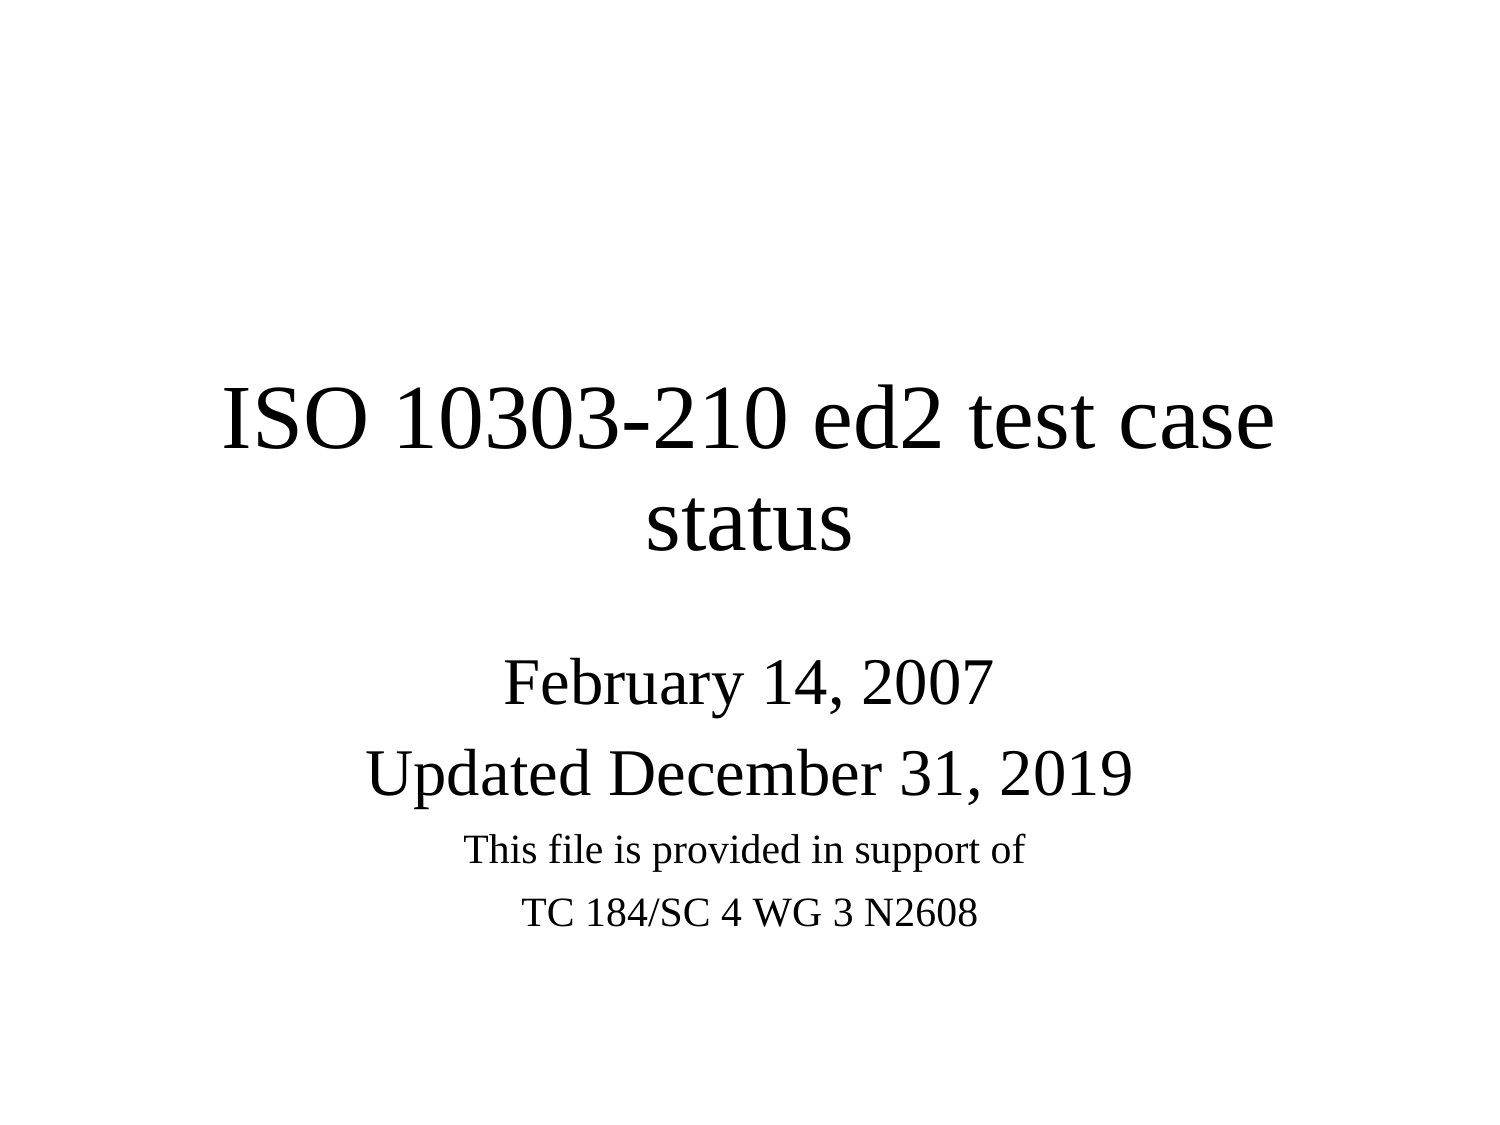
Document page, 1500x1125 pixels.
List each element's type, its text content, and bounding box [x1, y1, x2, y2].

title ISO 10303-210 ed2 test case status [112, 359, 1388, 578]
subtitle February 14, 2007 Updated December 31, 2019 This file is provided in support of TC 184/SC 4 WG 3 N2608 [225, 637, 1276, 944]
